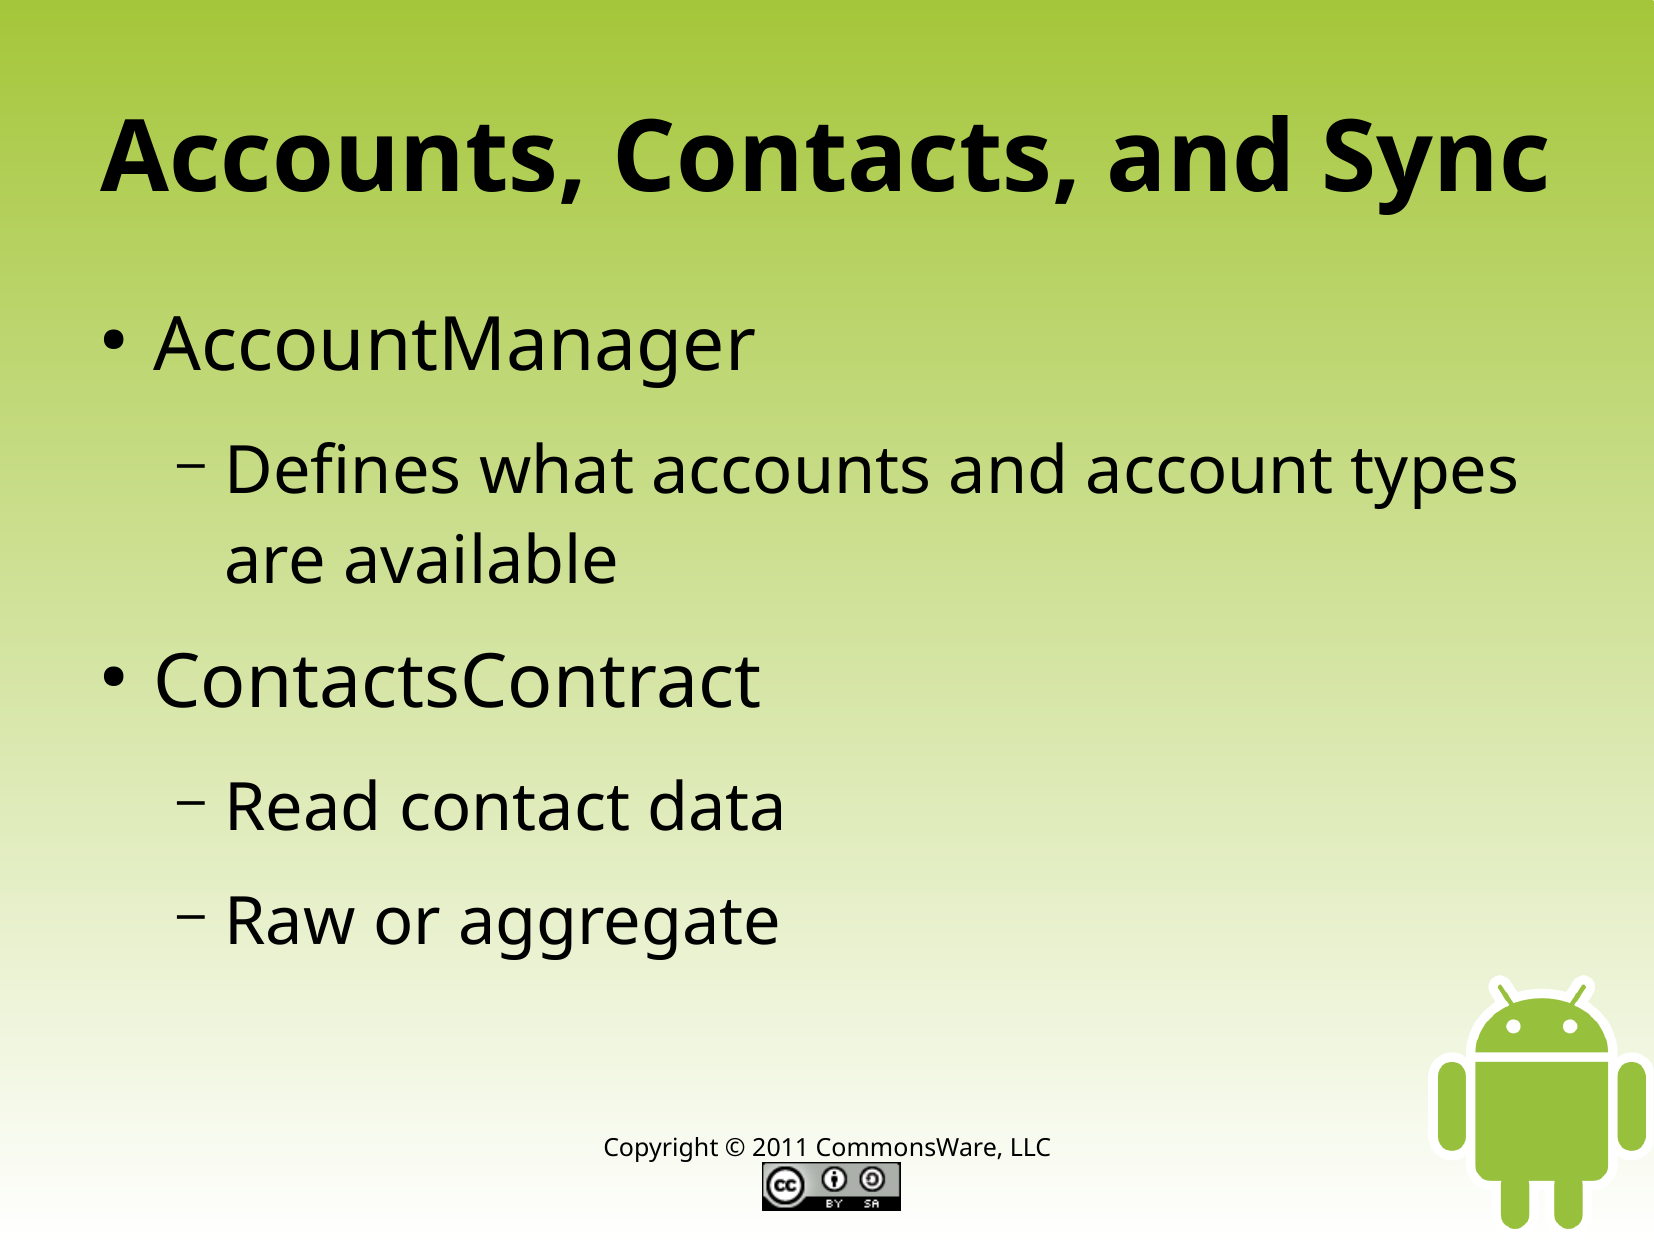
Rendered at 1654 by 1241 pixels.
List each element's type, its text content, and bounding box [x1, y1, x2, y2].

title Accounts, Contacts, and Sync [82, 49, 1571, 257]
list AccountManager Defines what accounts and account types are available ContactsContract Read contact data Raw or aggregate [82, 290, 1571, 1094]
picture [1428, 975, 1654, 1238]
picture [762, 1162, 901, 1211]
